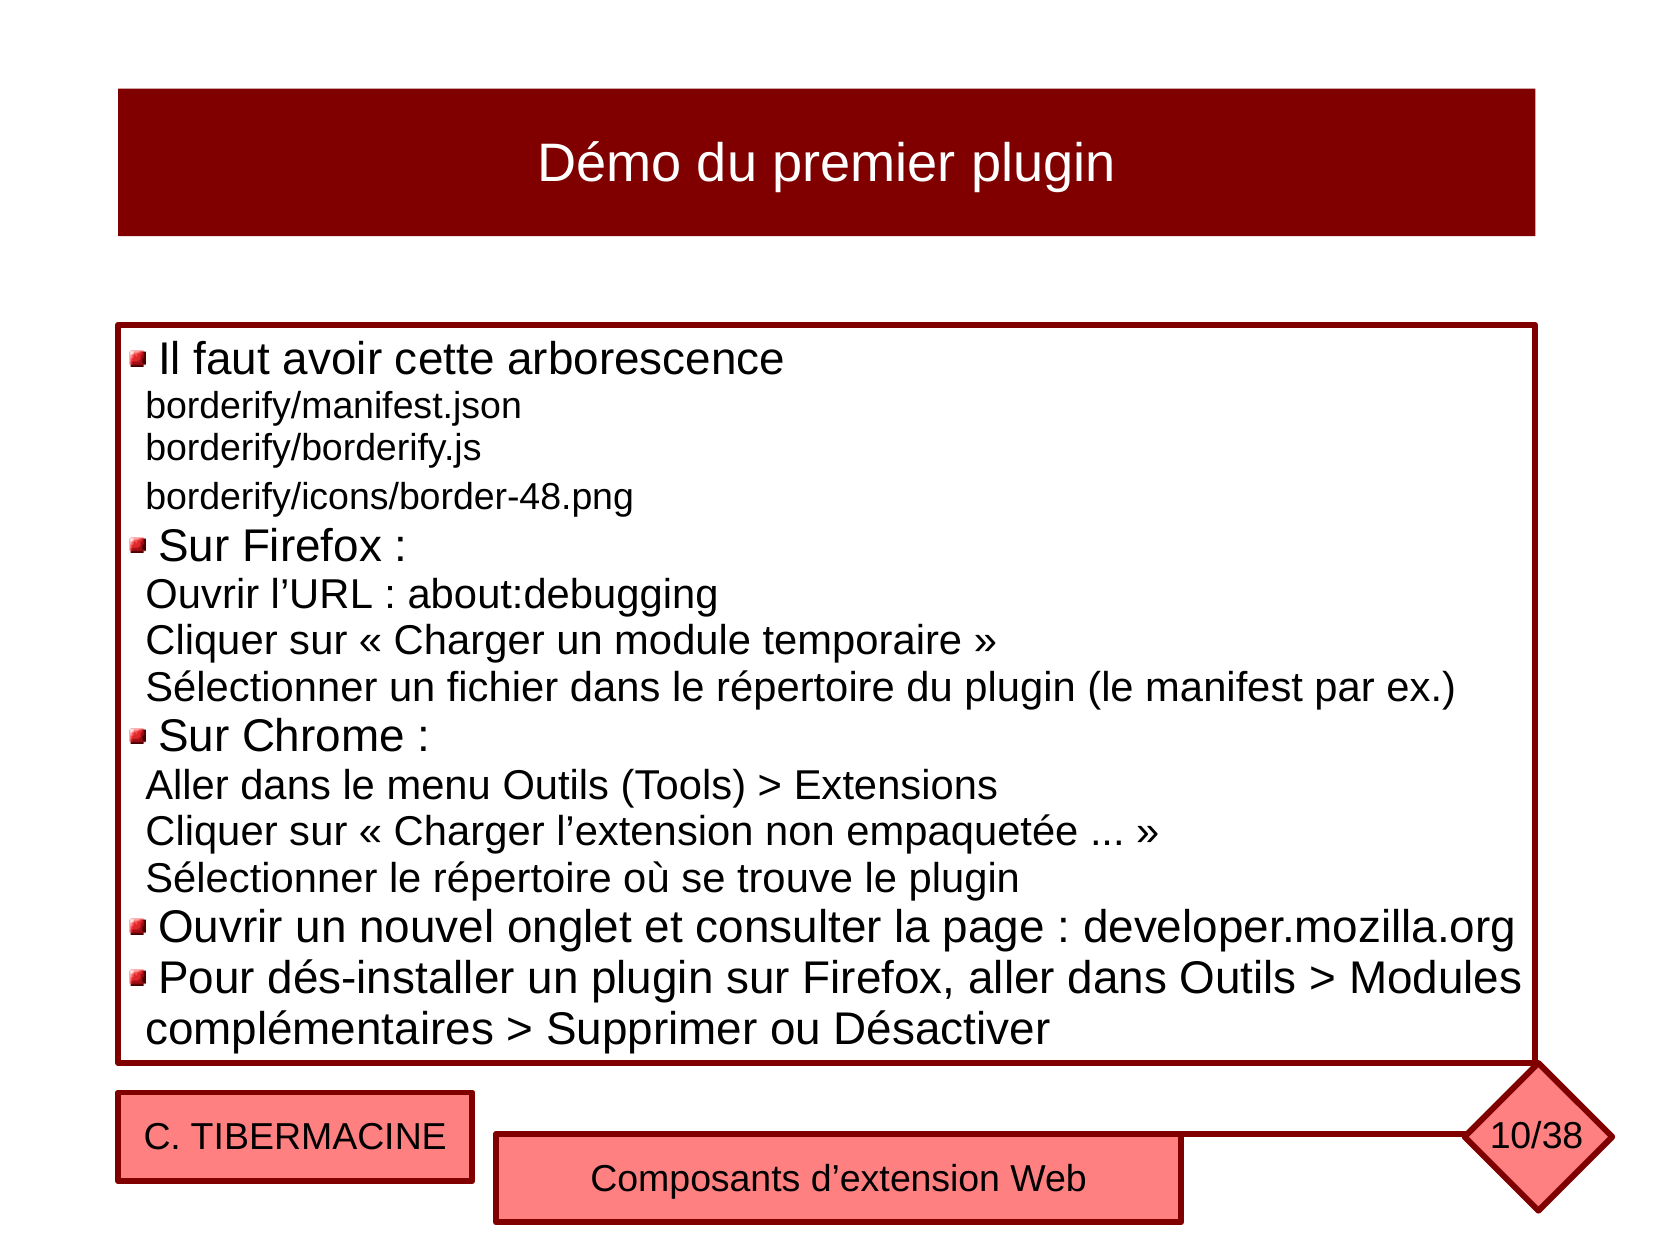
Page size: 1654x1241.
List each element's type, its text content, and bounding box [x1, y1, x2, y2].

picture [129, 969, 146, 986]
text_box C. TIBERMACINE [118, 1092, 473, 1182]
text_box Il faut avoir cette arborescence borderify/manifest.json borderify/borderify.js borderify/icons/border-48.png Sur Firefox : Ouvrir l’URL : about:debugging Cliquer sur « Charger un module temporaire » Sélectionner un fichier dans le répertoire du plugin (le manifest par ex.) Sur Chrome : Aller dans le menu Outils (Tools) > Extensions Cliquer sur « Charger l’extension non empaquetée ... » Sélectionner le répertoire où se trouve le plugin Ouvrir un nouvel onglet et consulter la page : developer.mozilla.org Pour dés-installer un plugin sur Firefox, aller dans Outils > Modules complémentaires > Supprimer ou Désactiver [118, 324, 1536, 1063]
text_box Démo du premier plugin [118, 88, 1536, 237]
picture [129, 350, 146, 367]
text_box [1464, 1126, 1475, 1148]
text_box <numéro>/38 [1475, 1107, 1654, 1164]
picture [129, 918, 146, 935]
text_box [1494, 1062, 1583, 1107]
text_box Composants d’extension Web [496, 1133, 1182, 1223]
picture [129, 728, 146, 744]
text_box [1491, 1164, 1586, 1211]
picture [129, 537, 146, 553]
